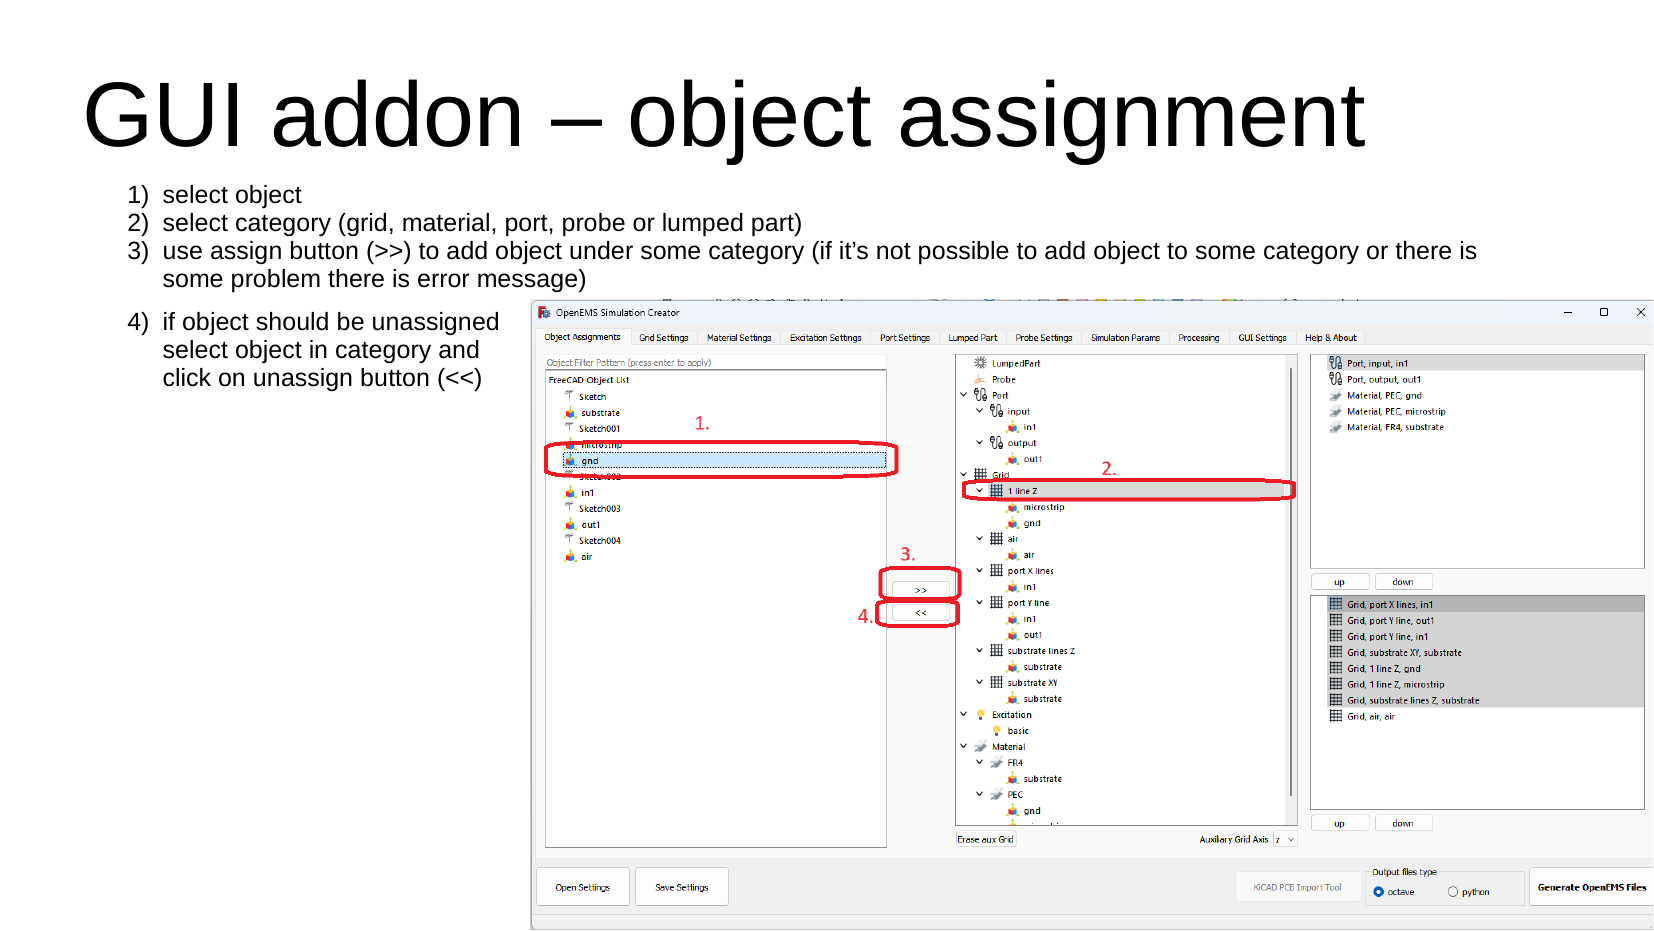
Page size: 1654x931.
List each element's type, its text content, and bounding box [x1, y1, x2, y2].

text_box if object should be unassigned select object in category and click on unassign button (<<) [112, 300, 526, 863]
picture [530, 299, 1654, 930]
text_box select object select category (grid, material, port, probe or lumped part) use assign button (>>) to add object under some category (if it’s not possible to add object to some category or there is some problem there is error message) [112, 173, 1538, 301]
title GUI addon – object assignment [82, 37, 1571, 193]
